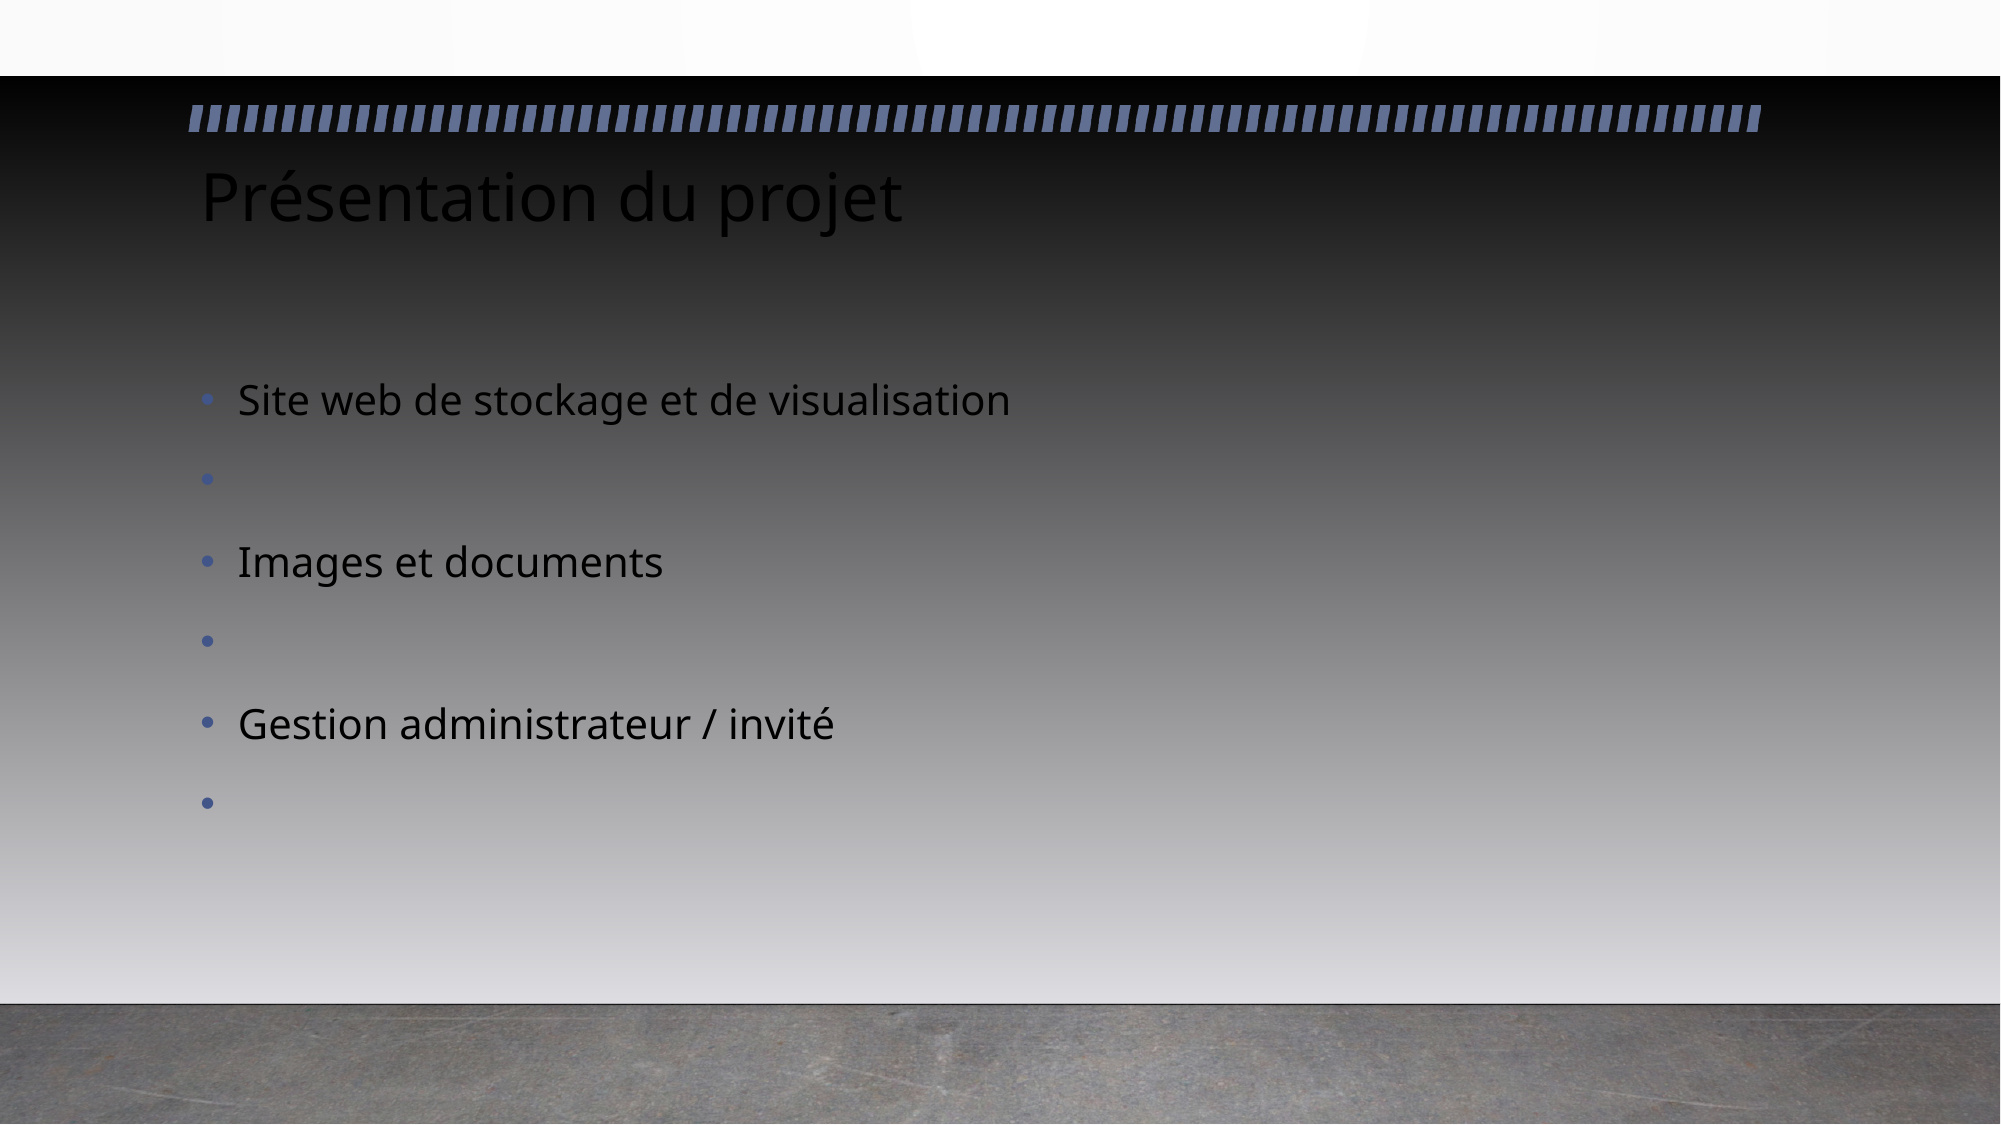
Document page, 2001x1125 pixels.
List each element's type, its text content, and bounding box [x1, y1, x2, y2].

list Site web de stockage et de visualisation Images et documents Gestion administrateur / invité [185, 356, 1761, 897]
title Présentation du projet [185, 156, 1761, 329]
